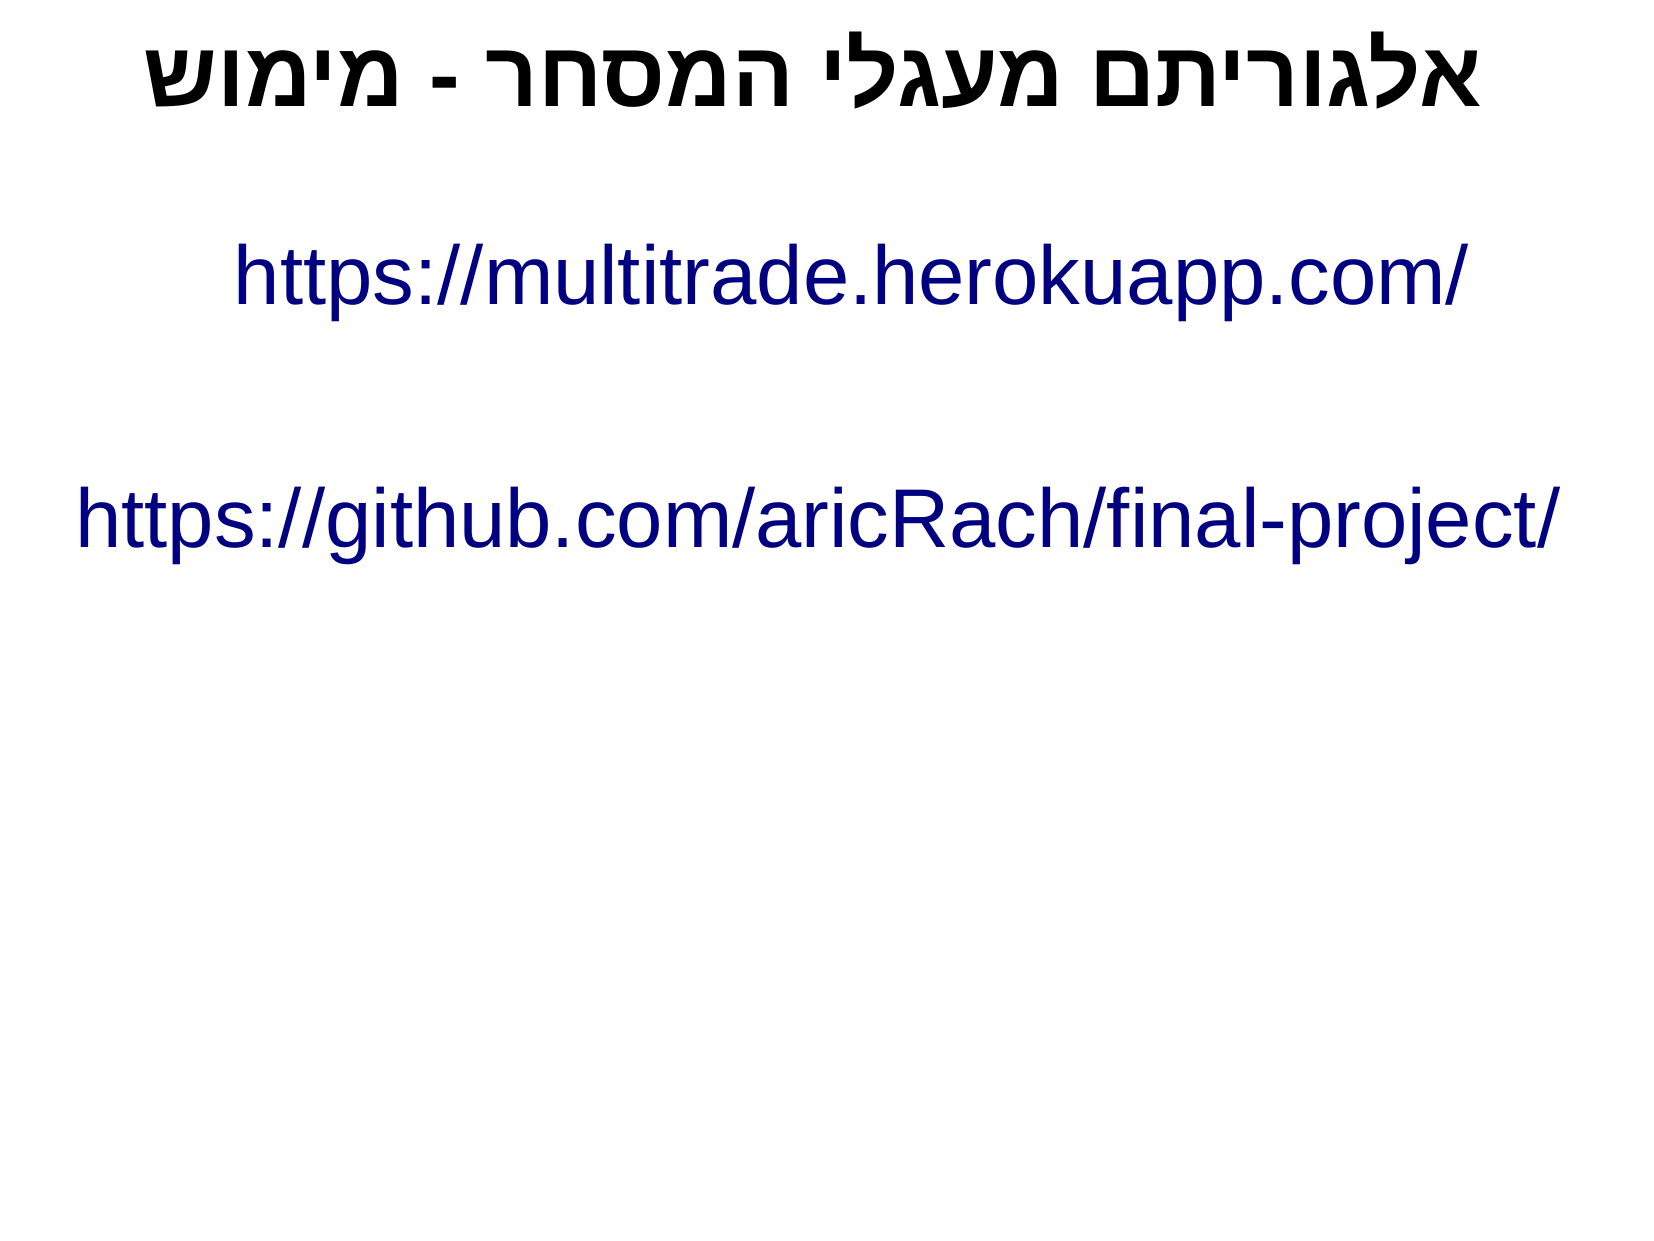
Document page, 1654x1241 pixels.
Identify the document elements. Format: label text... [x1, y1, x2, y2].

text_box https://multitrade.herokuapp.com/ [219, 222, 1486, 331]
text_box https://github.com/aricRach/final-project/ [60, 465, 1577, 573]
title אלגוריתם מעגלי המסחר - מימוש [97, 0, 1531, 151]
